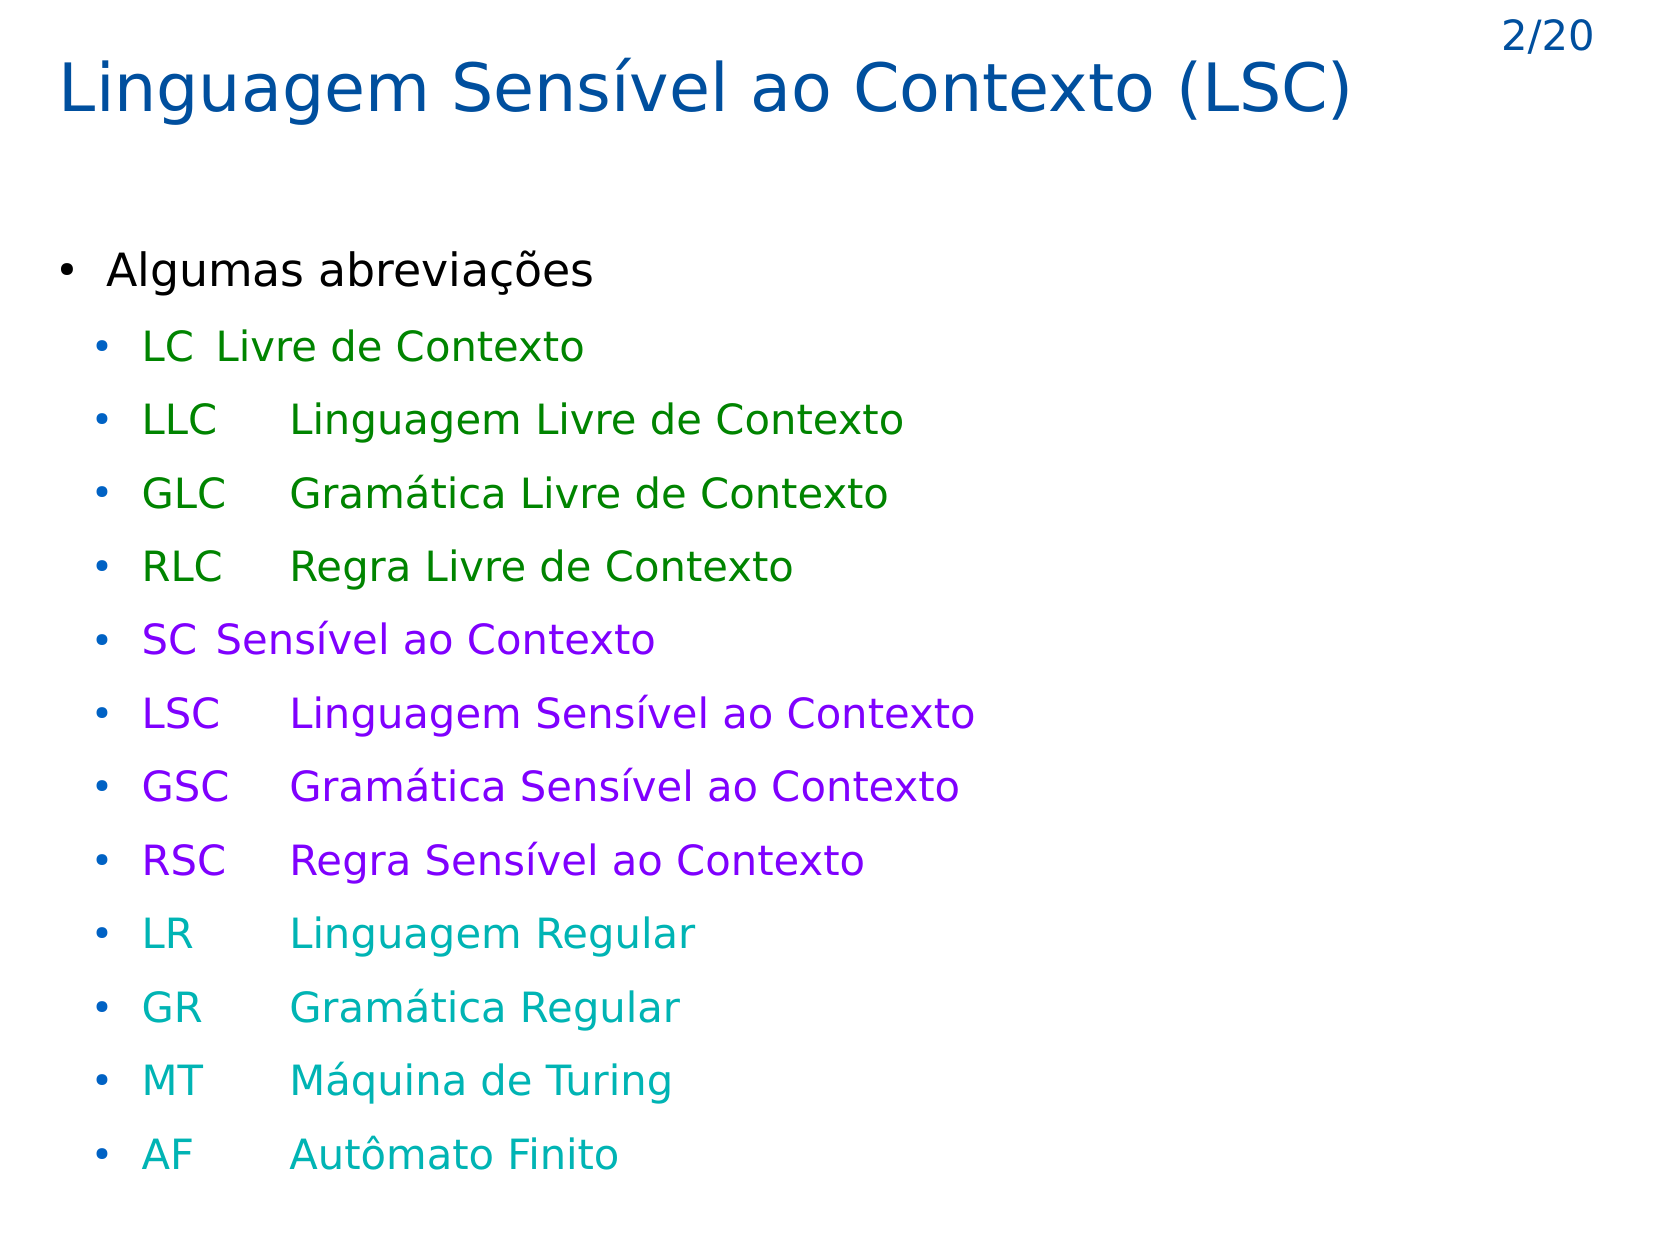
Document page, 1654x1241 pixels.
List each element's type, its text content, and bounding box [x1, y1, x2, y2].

list Algumas abreviações LC Livre de Contexto LLC Linguagem Livre de Contexto GLC Gramática Livre de Contexto RLC Regra Livre de Contexto SC Sensível ao Contexto LSC Linguagem Sensível ao Contexto GSC Gramática Sensível ao Contexto RSC Regra Sensível ao Contexto LR Linguagem Regular GR Gramática Regular MT Máquina de Turing AF Autômato Finito [59, 236, 1604, 1211]
title Linguagem Sensível ao Contexto (LSC) [59, 29, 1625, 148]
